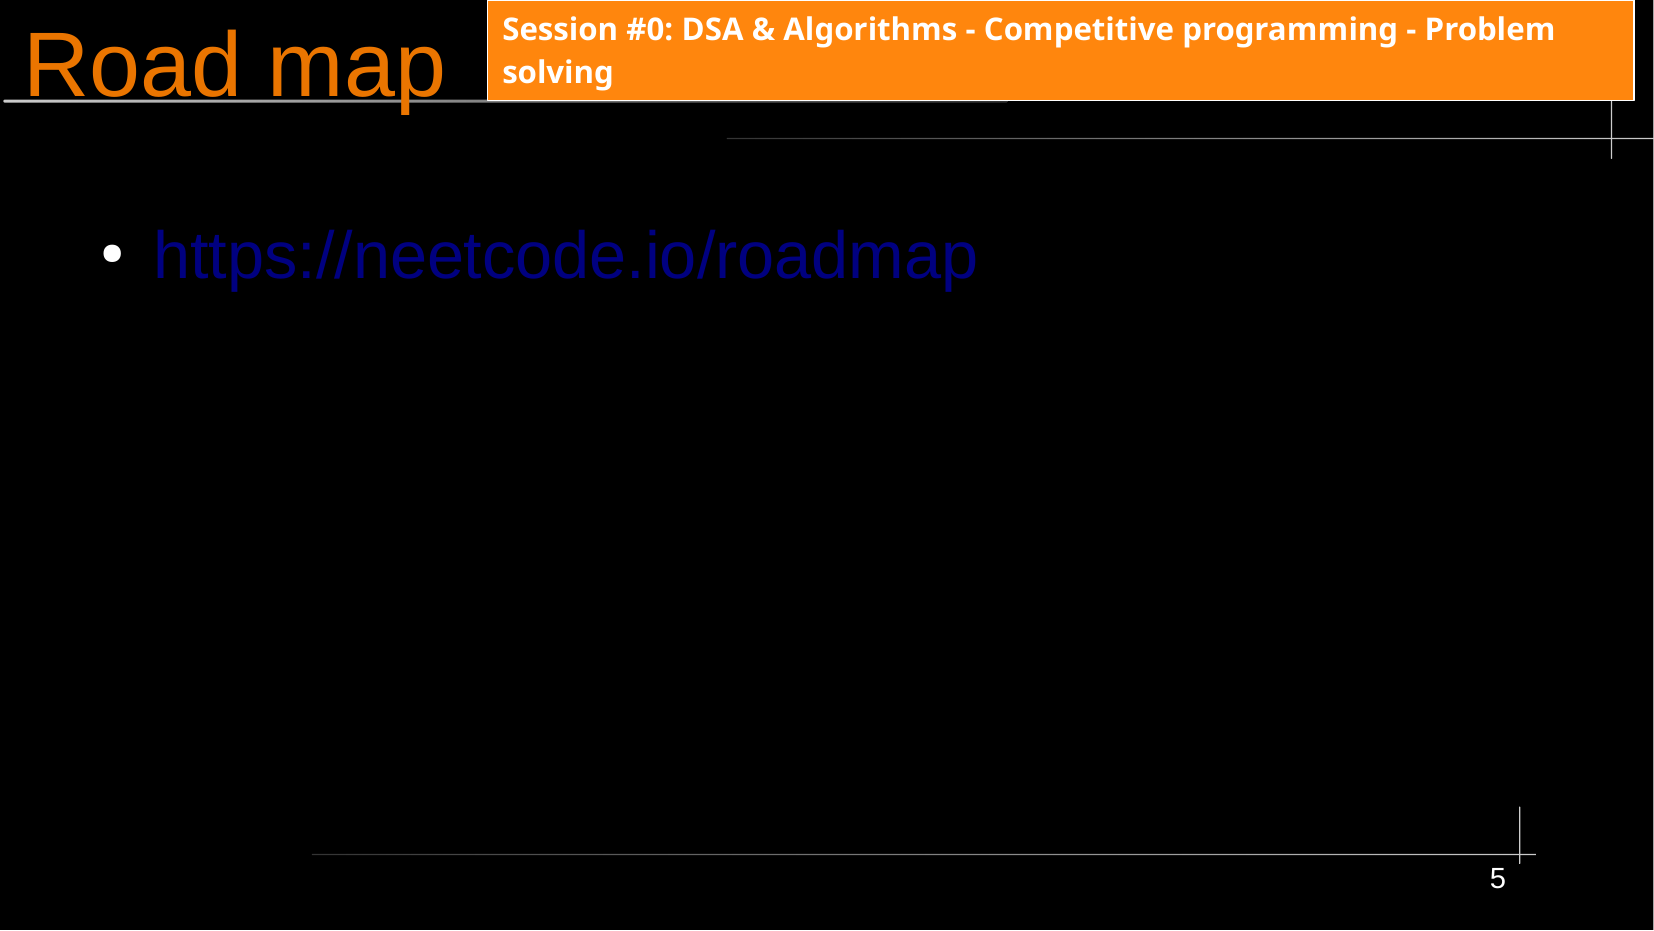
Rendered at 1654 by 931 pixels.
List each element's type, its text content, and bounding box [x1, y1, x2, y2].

list https://neetcode.io/roadmap [82, 217, 1571, 758]
text_box Session #0: DSA & Algorithms - Competitive programming - Problem solving [487, 0, 1635, 50]
title Road map [23, 11, 1589, 119]
